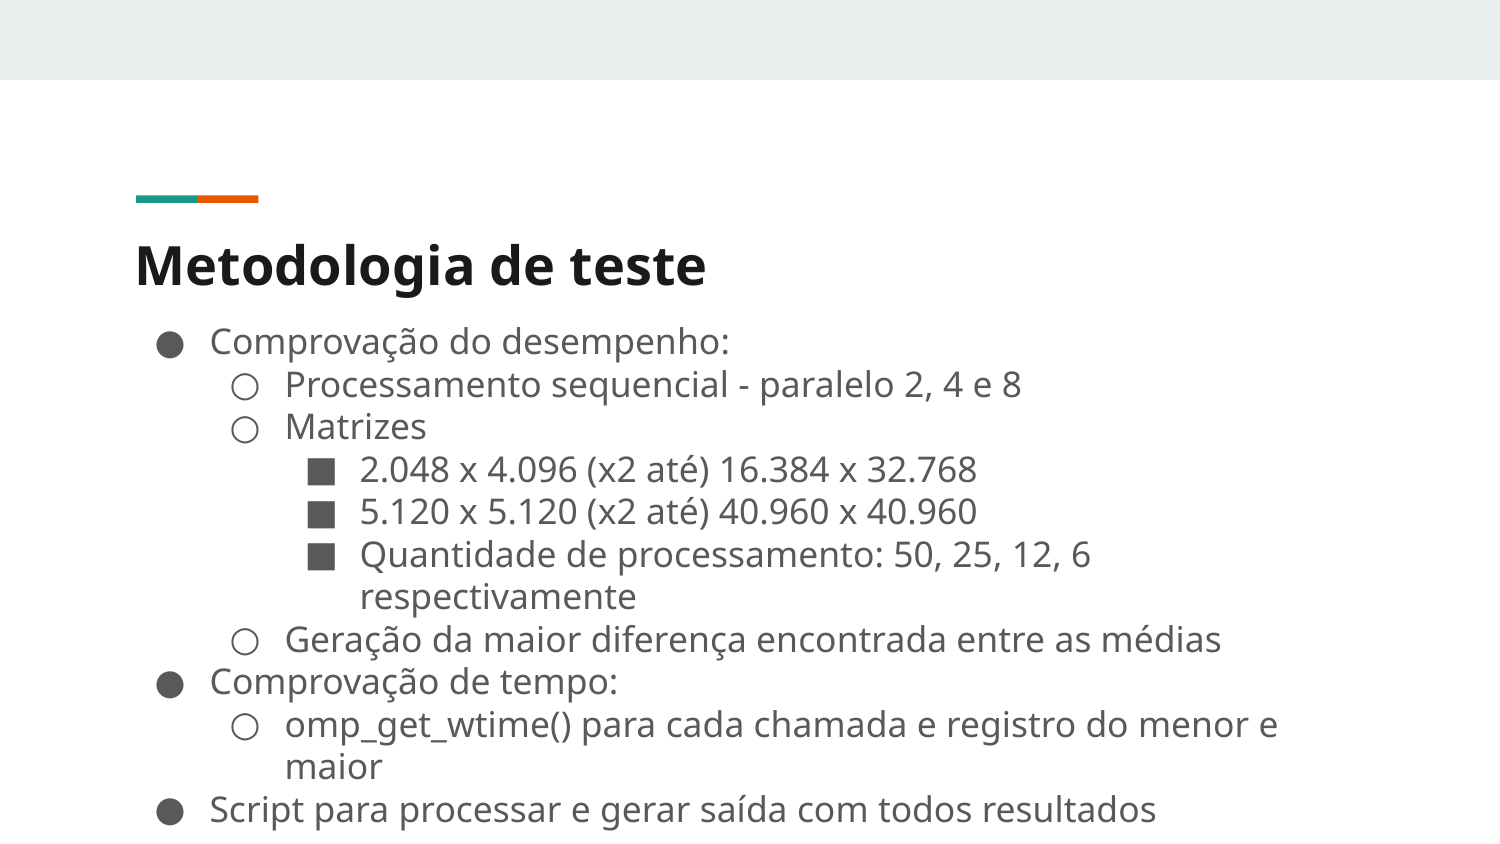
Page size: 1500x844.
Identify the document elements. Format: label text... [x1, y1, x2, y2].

title Metodologia de teste [119, 216, 1381, 304]
list Comprovação do desempenho: Processamento sequencial - paralelo 2, 4 e 8 Matrizes 2.048 x 4.096 (x2 até) 16.384 x 32.768 5.120 x 5.120 (x2 até) 40.960 x 40.960 Quantidade de processamento: 50, 25, 12, 6 respectivamente Geração da maior diferença encontrada entre as médias Comprovação de tempo: omp_get_wtime() para cada chamada e registro do menor e maior Script para processar e gerar saída com todos resultados [119, 304, 1381, 806]
